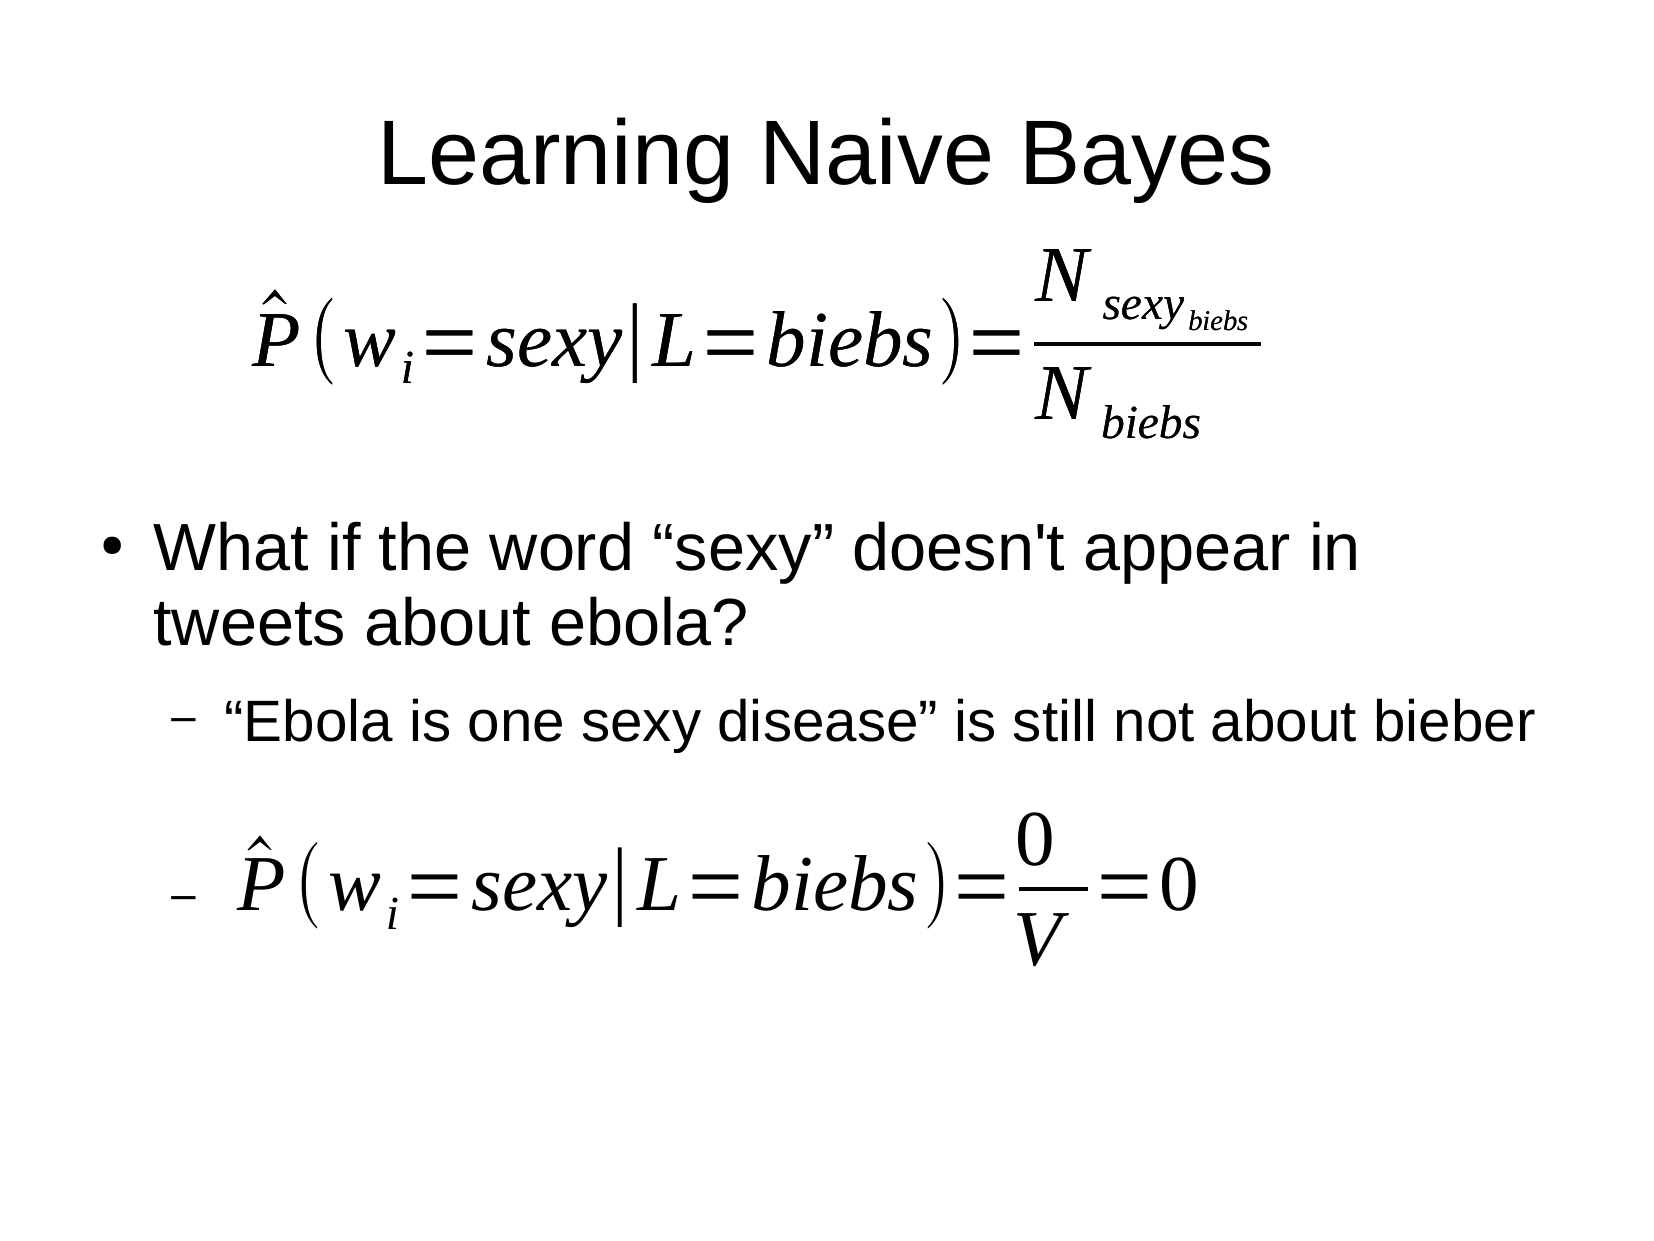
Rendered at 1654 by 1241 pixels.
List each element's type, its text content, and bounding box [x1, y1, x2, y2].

chart [240, 230, 1271, 541]
chart [225, 795, 1207, 983]
list What if the word “sexy” doesn't appear in tweets about ebola? “Ebola is one sexy disease” is still not about bieber [82, 510, 1538, 1156]
title Learning Naive Bayes [82, 49, 1571, 257]
